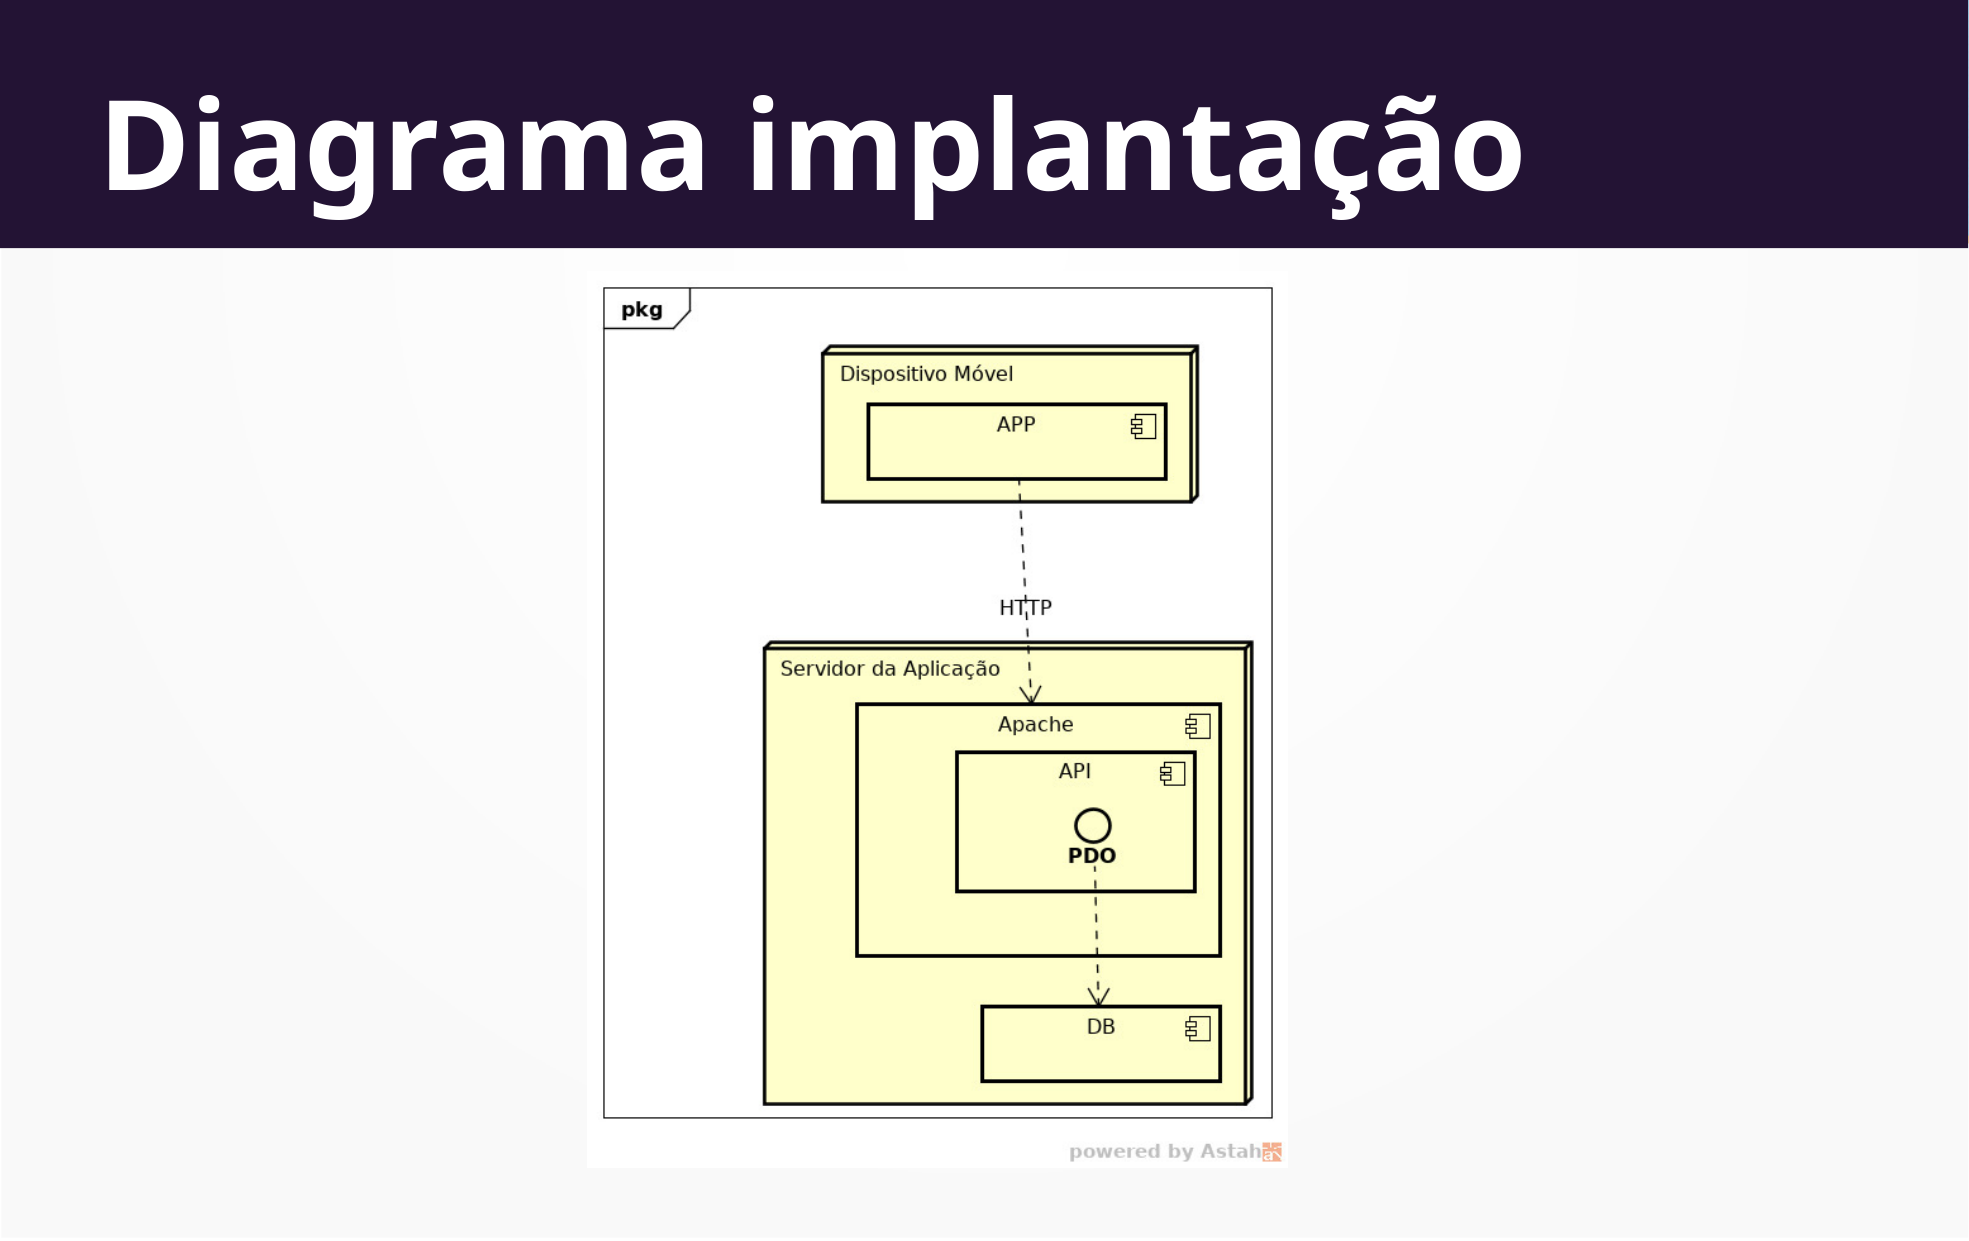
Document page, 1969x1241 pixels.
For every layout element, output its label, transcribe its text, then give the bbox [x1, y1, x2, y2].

picture [0, 249, 1969, 1241]
title Diagrama implantação [98, 19, 1870, 227]
